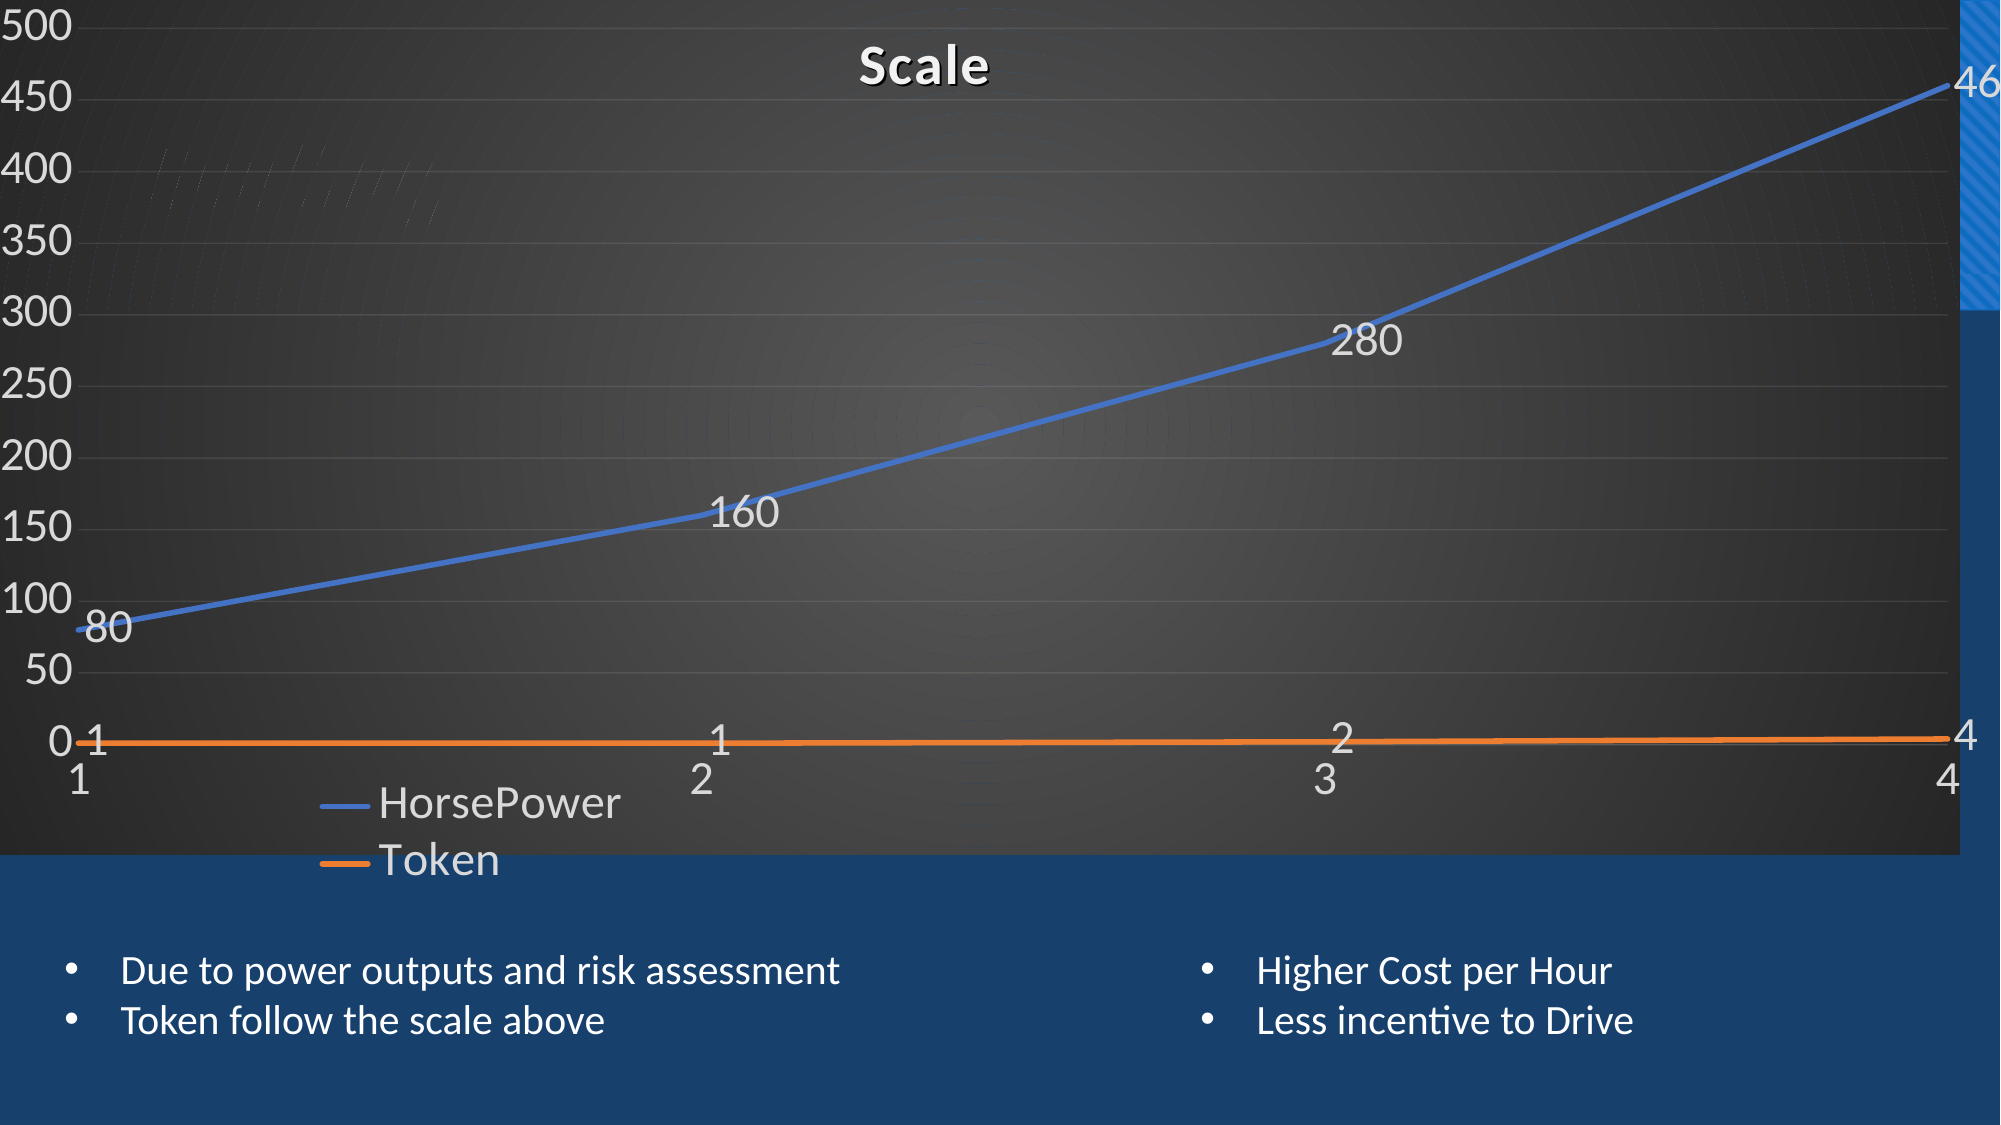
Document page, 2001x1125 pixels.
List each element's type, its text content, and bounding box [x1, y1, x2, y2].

text_box Due to power outputs and risk assessment Token follow the scale above [49, 935, 874, 1052]
text_box Higher Cost per Hour Less incentive to Drive [1185, 935, 1664, 1052]
chart [0, 0, 2000, 898]
